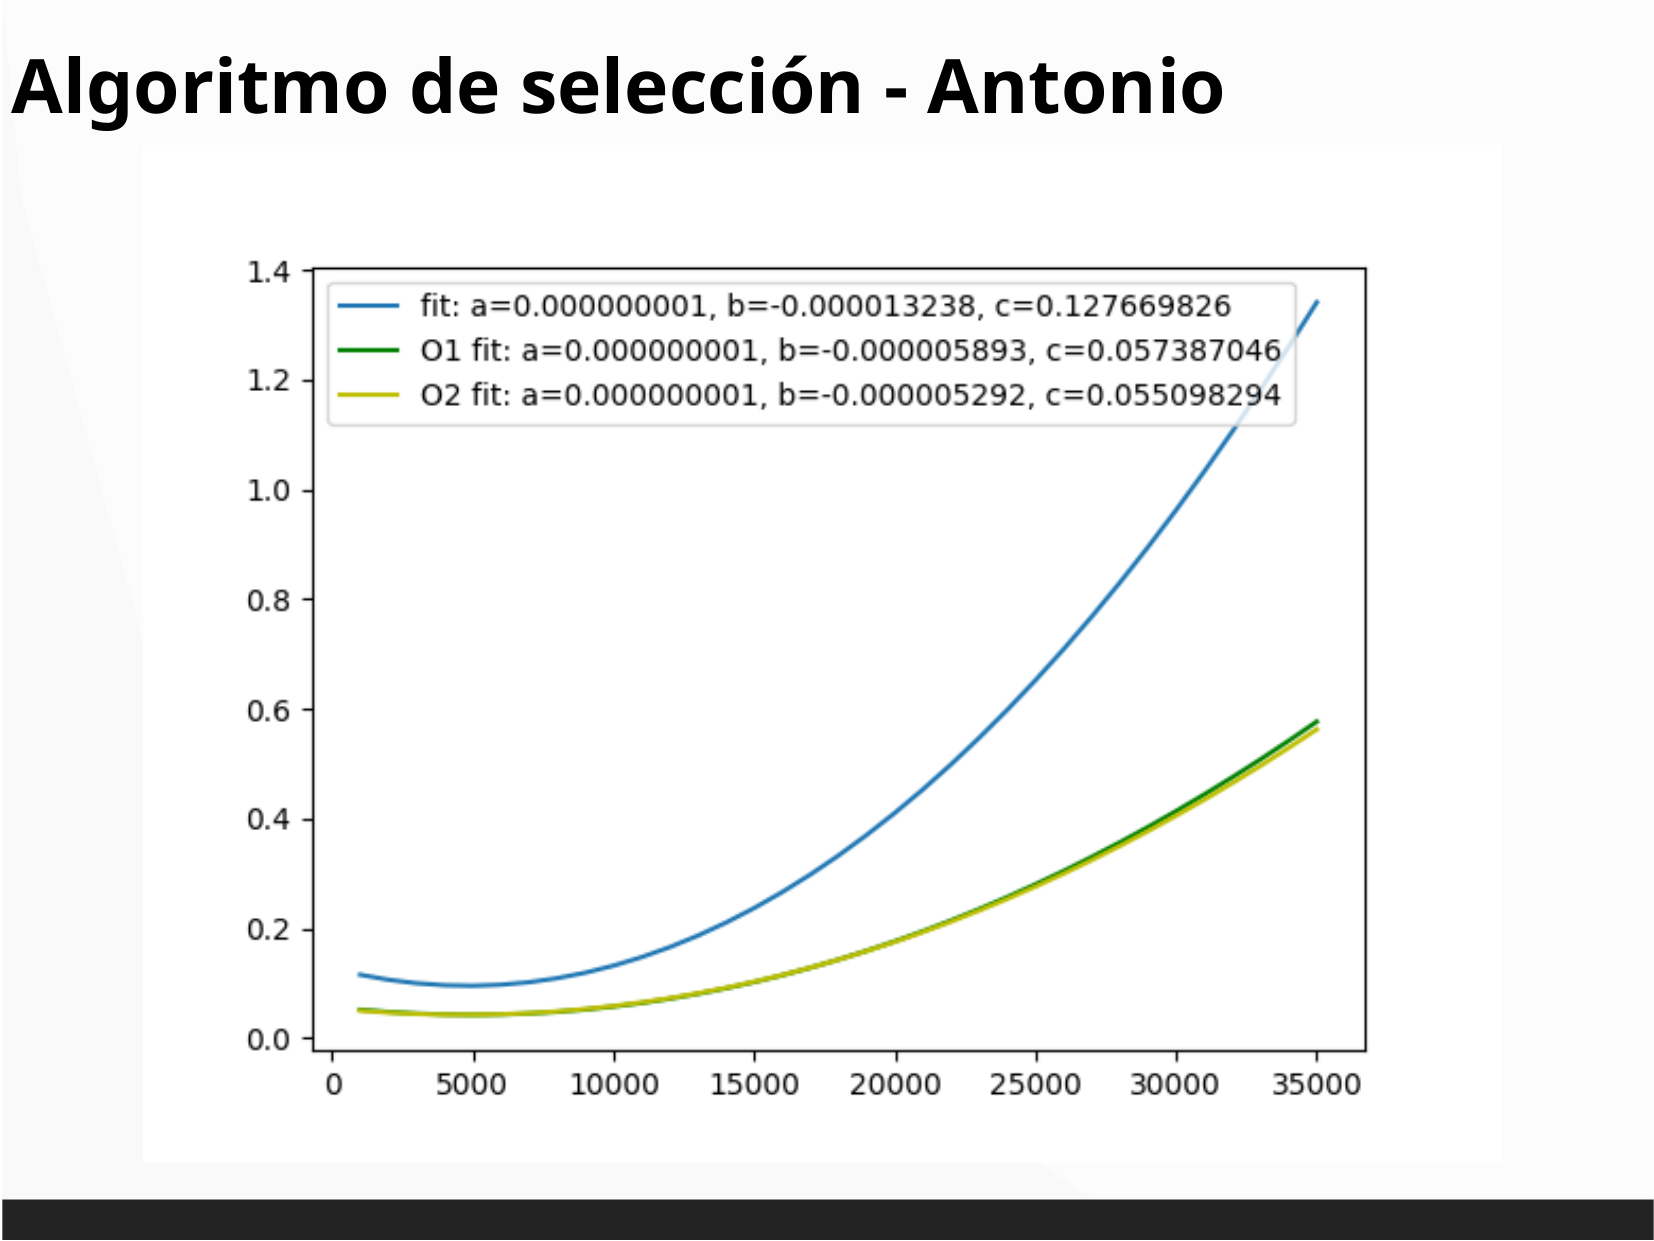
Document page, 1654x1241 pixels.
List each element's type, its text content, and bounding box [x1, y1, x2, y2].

title Algoritmo de selección - Antonio [11, 10, 1501, 158]
picture [2, 0, 1654, 1241]
